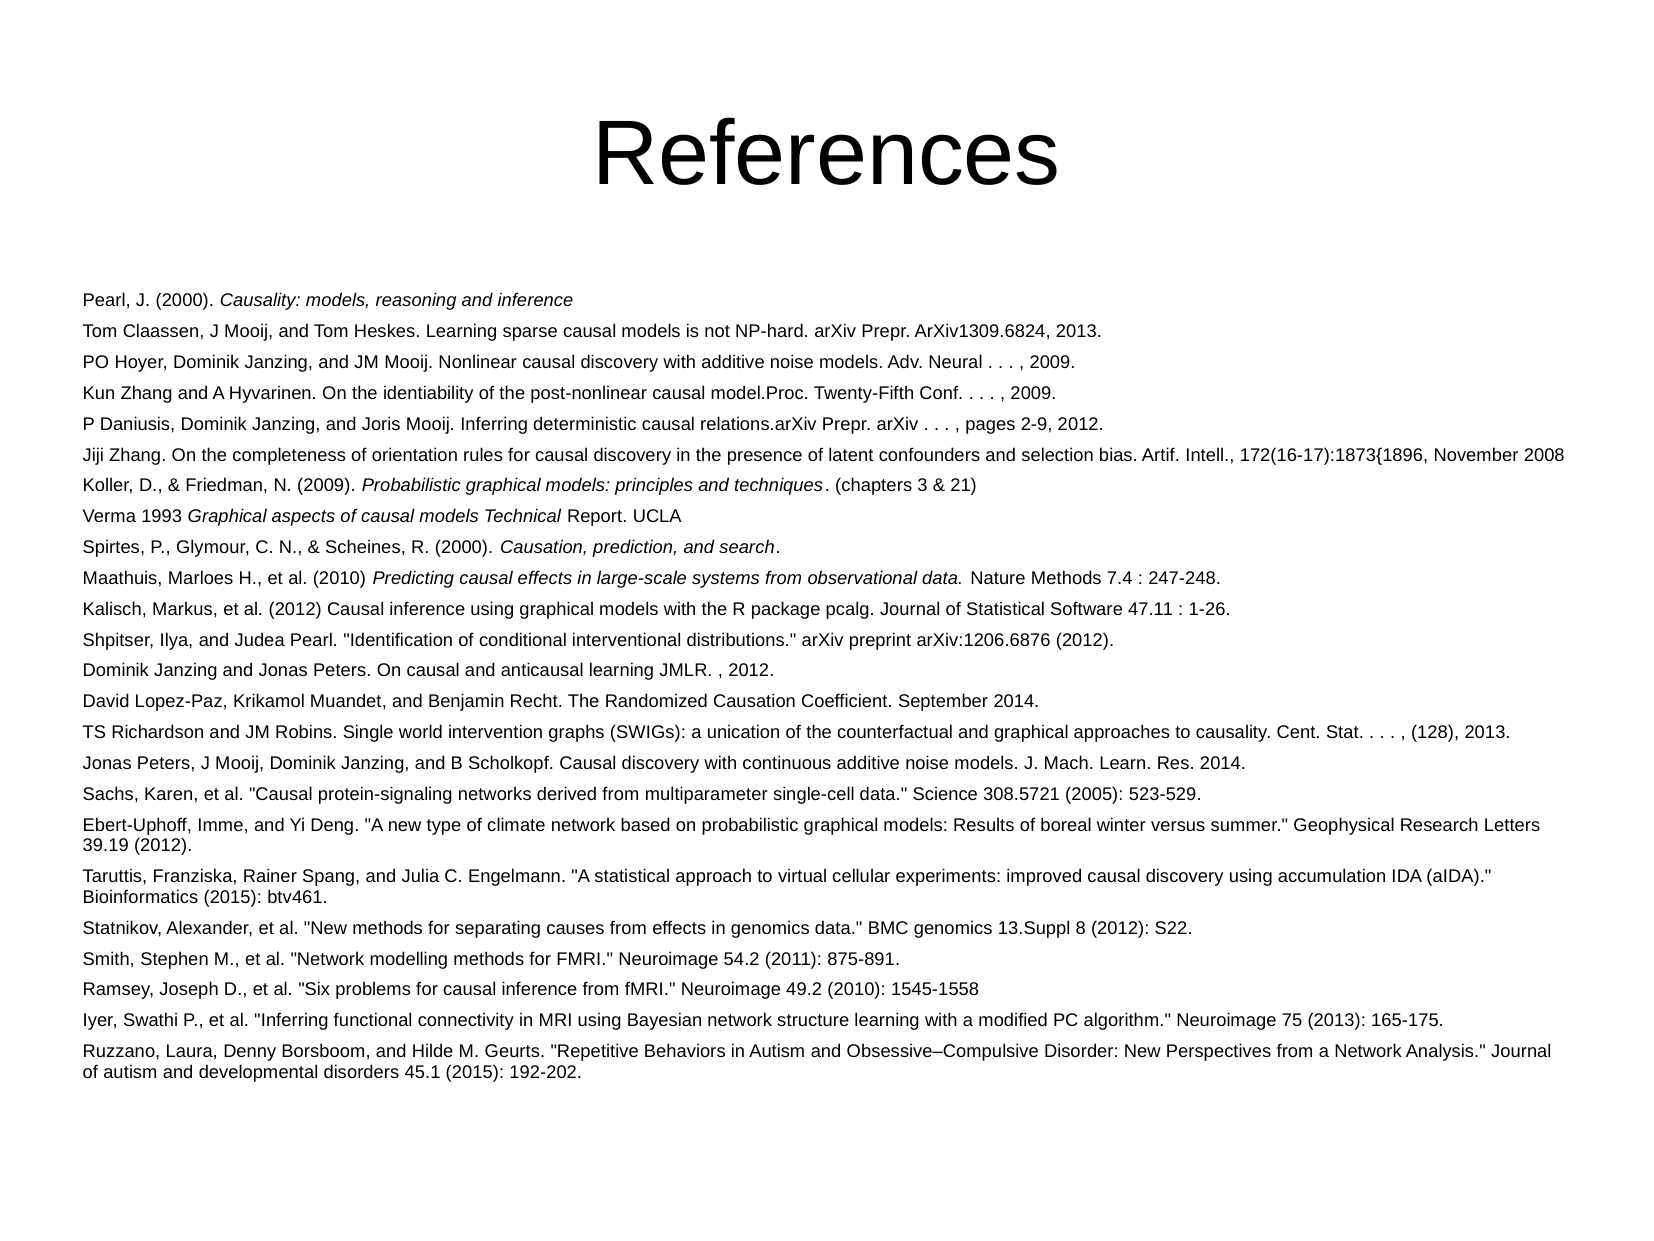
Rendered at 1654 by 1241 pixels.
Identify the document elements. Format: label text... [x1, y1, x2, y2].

title References [82, 49, 1571, 257]
list Pearl, J. (2000). Causality: models, reasoning and inference Tom Claassen, J Mooij, and Tom Heskes. Learning sparse causal models is not NP-hard. arXiv Prepr. ArXiv1309.6824, 2013. PO Hoyer, Dominik Janzing, and JM Mooij. Nonlinear causal discovery with additive noise models. Adv. Neural . . . , 2009. Kun Zhang and A Hyvarinen. On the identiability of the post-nonlinear causal model.Proc. Twenty-Fifth Conf. . . . , 2009. P Daniusis, Dominik Janzing, and Joris Mooij. Inferring deterministic causal relations.arXiv Prepr. arXiv . . . , pages 2-9, 2012. Jiji Zhang. On the completeness of orientation rules for causal discovery in the presence of latent confounders and selection bias. Artif. Intell., 172(16-17):1873{1896, November 2008 Koller, D., & Friedman, N. (2009). Probabilistic graphical models: principles and techniques. (chapters 3 & 21) Verma 1993 Graphical aspects of causal models Technical Report. UCLA Spirtes, P., Glymour, C. N., & Scheines, R. (2000). Causation, prediction, and search. Maathuis, Marloes H., et al. (2010) Predicting causal effects in large-scale systems from observational data. Nature Methods 7.4 : 247-248. Kalisch, Markus, et al. (2012) Causal inference using graphical models with the R package pcalg. Journal of Statistical Software 47.11 : 1-26. Shpitser, Ilya, and Judea Pearl. "Identification of conditional interventional distributions." arXiv preprint arXiv:1206.6876 (2012). Dominik Janzing and Jonas Peters. On causal and anticausal learning JMLR. , 2012. David Lopez-Paz, Krikamol Muandet, and Benjamin Recht. The Randomized Causation Coefficient. September 2014. TS Richardson and JM Robins. Single world intervention graphs (SWIGs): a unication of the counterfactual and graphical approaches to causality. Cent. Stat. . . . , (128), 2013. Jonas Peters, J Mooij, Dominik Janzing, and B Scholkopf. Causal discovery with continuous additive noise models. J. Mach. Learn. Res. 2014. Sachs, Karen, et al. "Causal protein-signaling networks derived from multiparameter single-cell data." Science 308.5721 (2005): 523-529. Ebert‐Uphoff, Imme, and Yi Deng. "A new type of climate network based on probabilistic graphical models: Results of boreal winter versus summer." Geophysical Research Letters 39.19 (2012). Taruttis, Franziska, Rainer Spang, and Julia C. Engelmann. "A statistical approach to virtual cellular experiments: improved causal discovery using accumulation IDA (aIDA)." Bioinformatics (2015): btv461. Statnikov, Alexander, et al. "New methods for separating causes from effects in genomics data." BMC genomics 13.Suppl 8 (2012): S22. Smith, Stephen M., et al. "Network modelling methods for FMRI." Neuroimage 54.2 (2011): 875-891. Ramsey, Joseph D., et al. "Six problems for causal inference from fMRI." Neuroimage 49.2 (2010): 1545-1558 Iyer, Swathi P., et al. "Inferring functional connectivity in MRI using Bayesian network structure learning with a modified PC algorithm." Neuroimage 75 (2013): 165-175. Ruzzano, Laura, Denny Borsboom, and Hilde M. Geurts. "Repetitive Behaviors in Autism and Obsessive–Compulsive Disorder: New Perspectives from a Network Analysis." Journal of autism and developmental disorders 45.1 (2015): 192-202. [82, 290, 1571, 1182]
